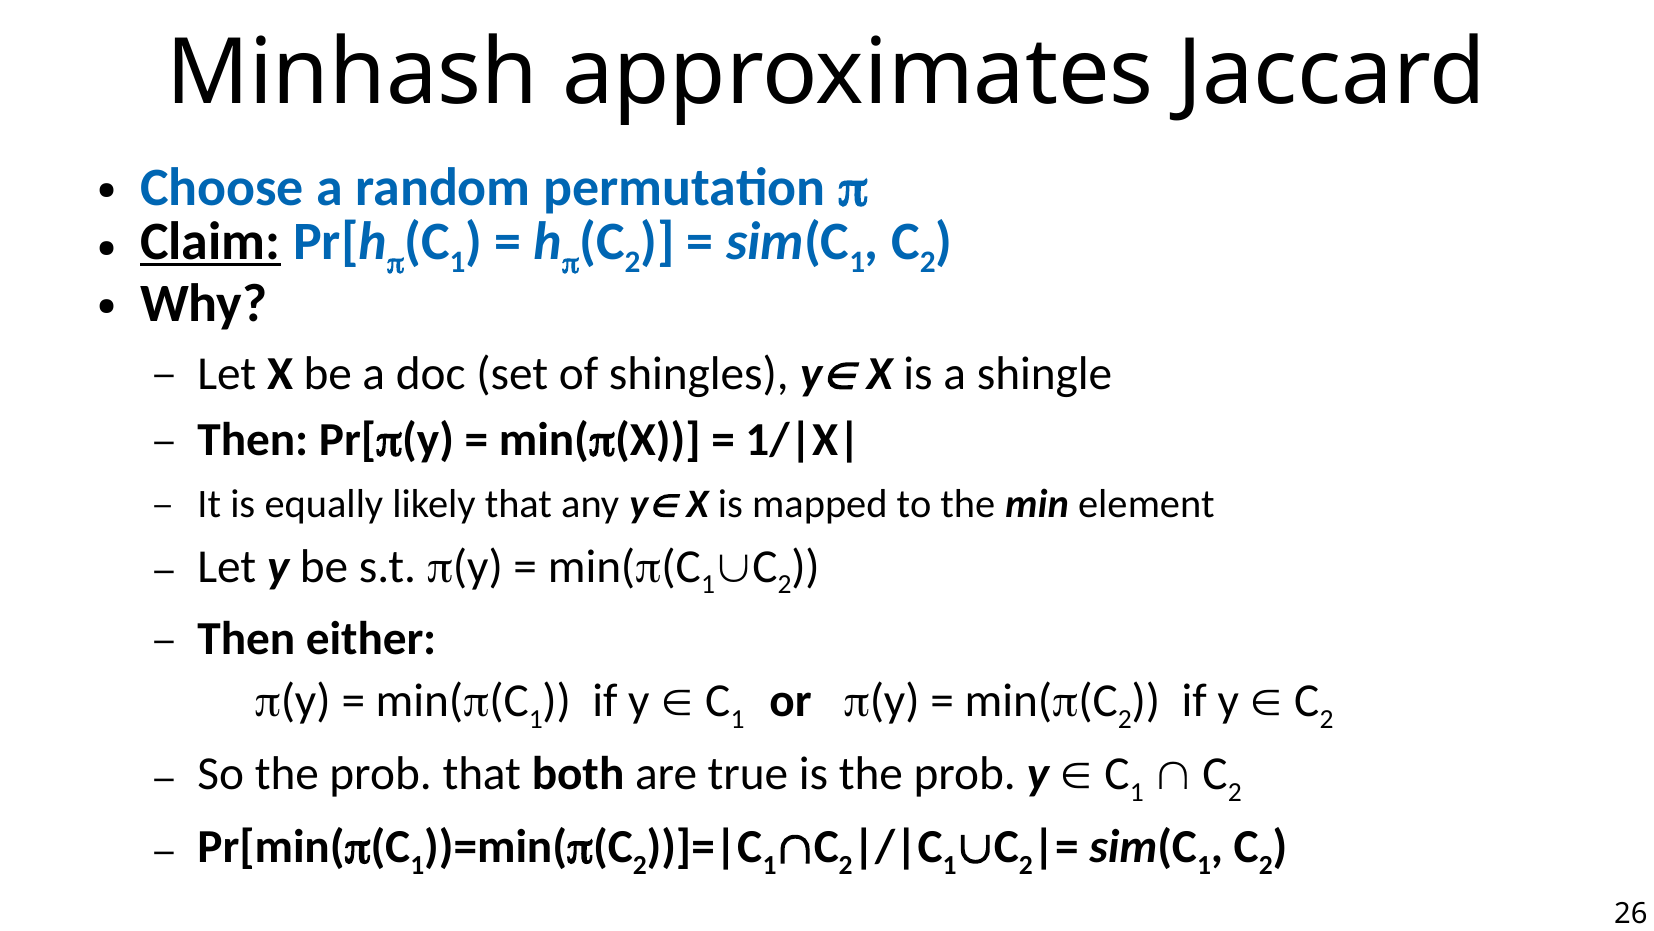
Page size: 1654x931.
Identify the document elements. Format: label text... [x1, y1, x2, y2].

title Minhash approximates Jaccard [82, 1, 1571, 136]
list Choose a random permutation  Claim: Pr[h(C1) = h(C2)] = sim(C1, C2) Why? Let X be a doc (set of shingles), y X is a shingle Then: Pr[(y) = min((X))] = 1/|X| It is equally likely that any y X is mapped to the min element Let y be s.t. (y) = min((C1C2)) Then either: (y) = min((C1)) if y  C1 or (y) = min((C2)) if y  C2 So the prob. that both are true is the prob. y  C1  C2 Pr[min((C1))=min((C2))]=|C1C2|/|C1C2|= sim(C1, C2) [82, 165, 1571, 886]
